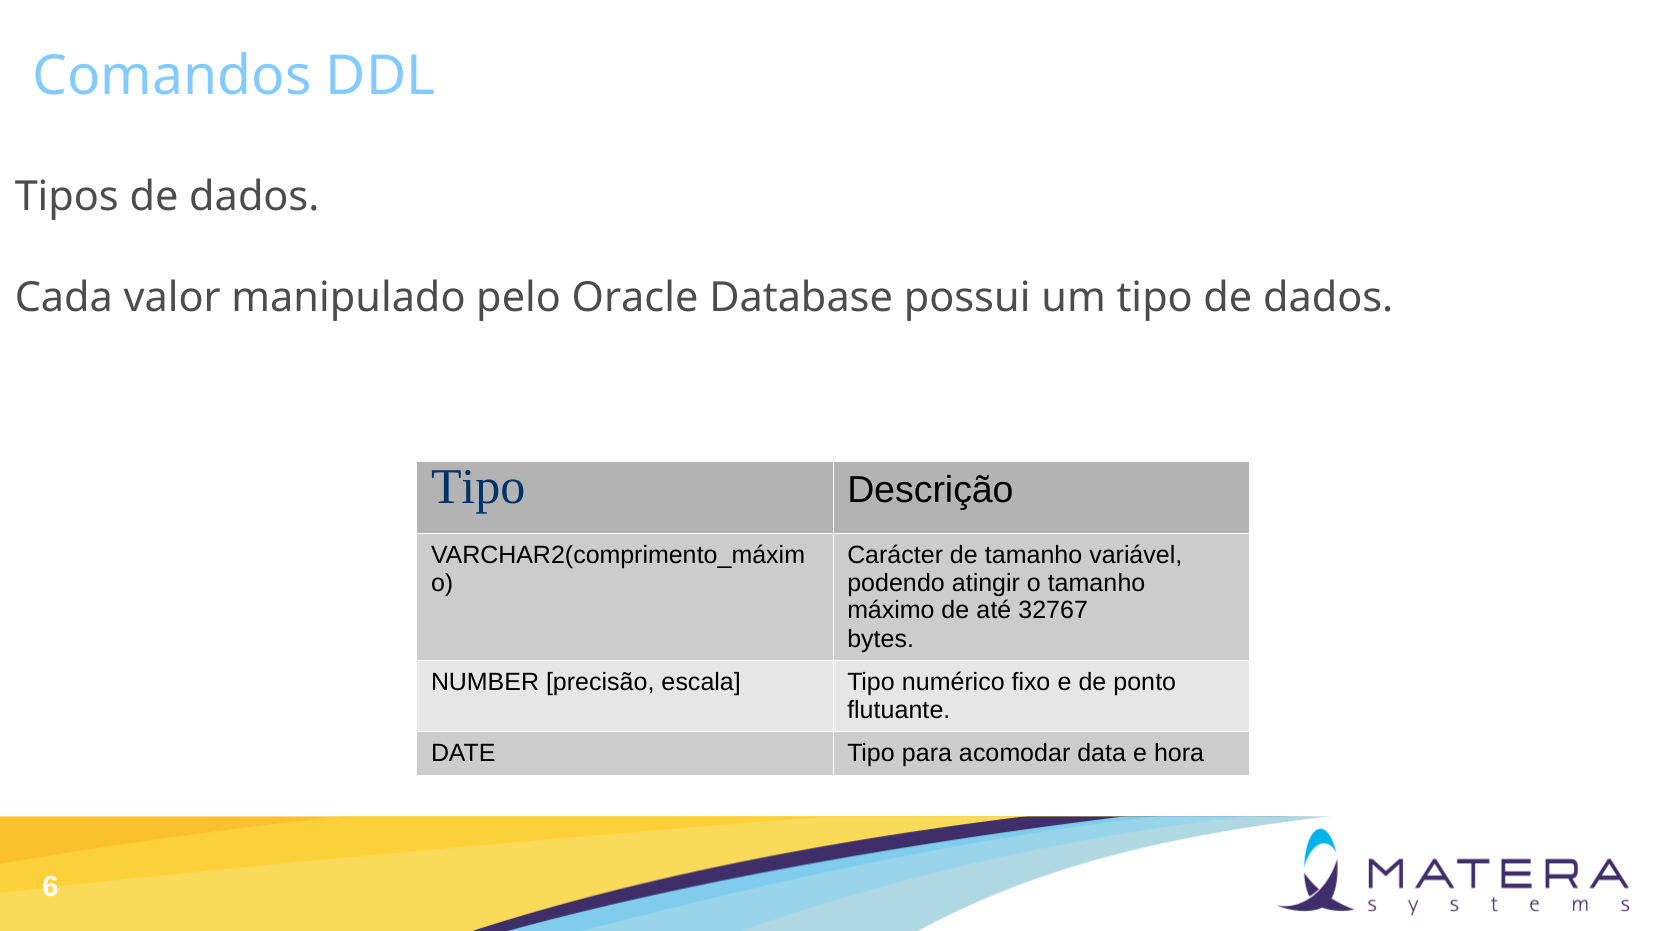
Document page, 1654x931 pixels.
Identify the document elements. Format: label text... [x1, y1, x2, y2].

table_cell DATE [417, 732, 833, 775]
title Comandos DDL [32, 24, 1628, 137]
table_cell Tipo para acomodar data e hora [834, 732, 1249, 775]
table_cell VARCHAR2(comprimento_máximo) [417, 534, 833, 660]
table_header Tipo [417, 462, 833, 533]
list Tipos de dados. Cada valor manipulado pelo Oracle Database possui um tipo de dados. [0, 170, 1654, 830]
picture [0, 830, 1652, 931]
table_cell NUMBER [precisão, escala] [417, 661, 833, 731]
table_cell Carácter de tamanho variável, podendo atingir o tamanho máximo de até 32767 bytes. [834, 534, 1249, 660]
table_cell Tipo numérico fixo e de ponto flutuante. [834, 661, 1249, 731]
table_header Descrição [834, 462, 1249, 533]
